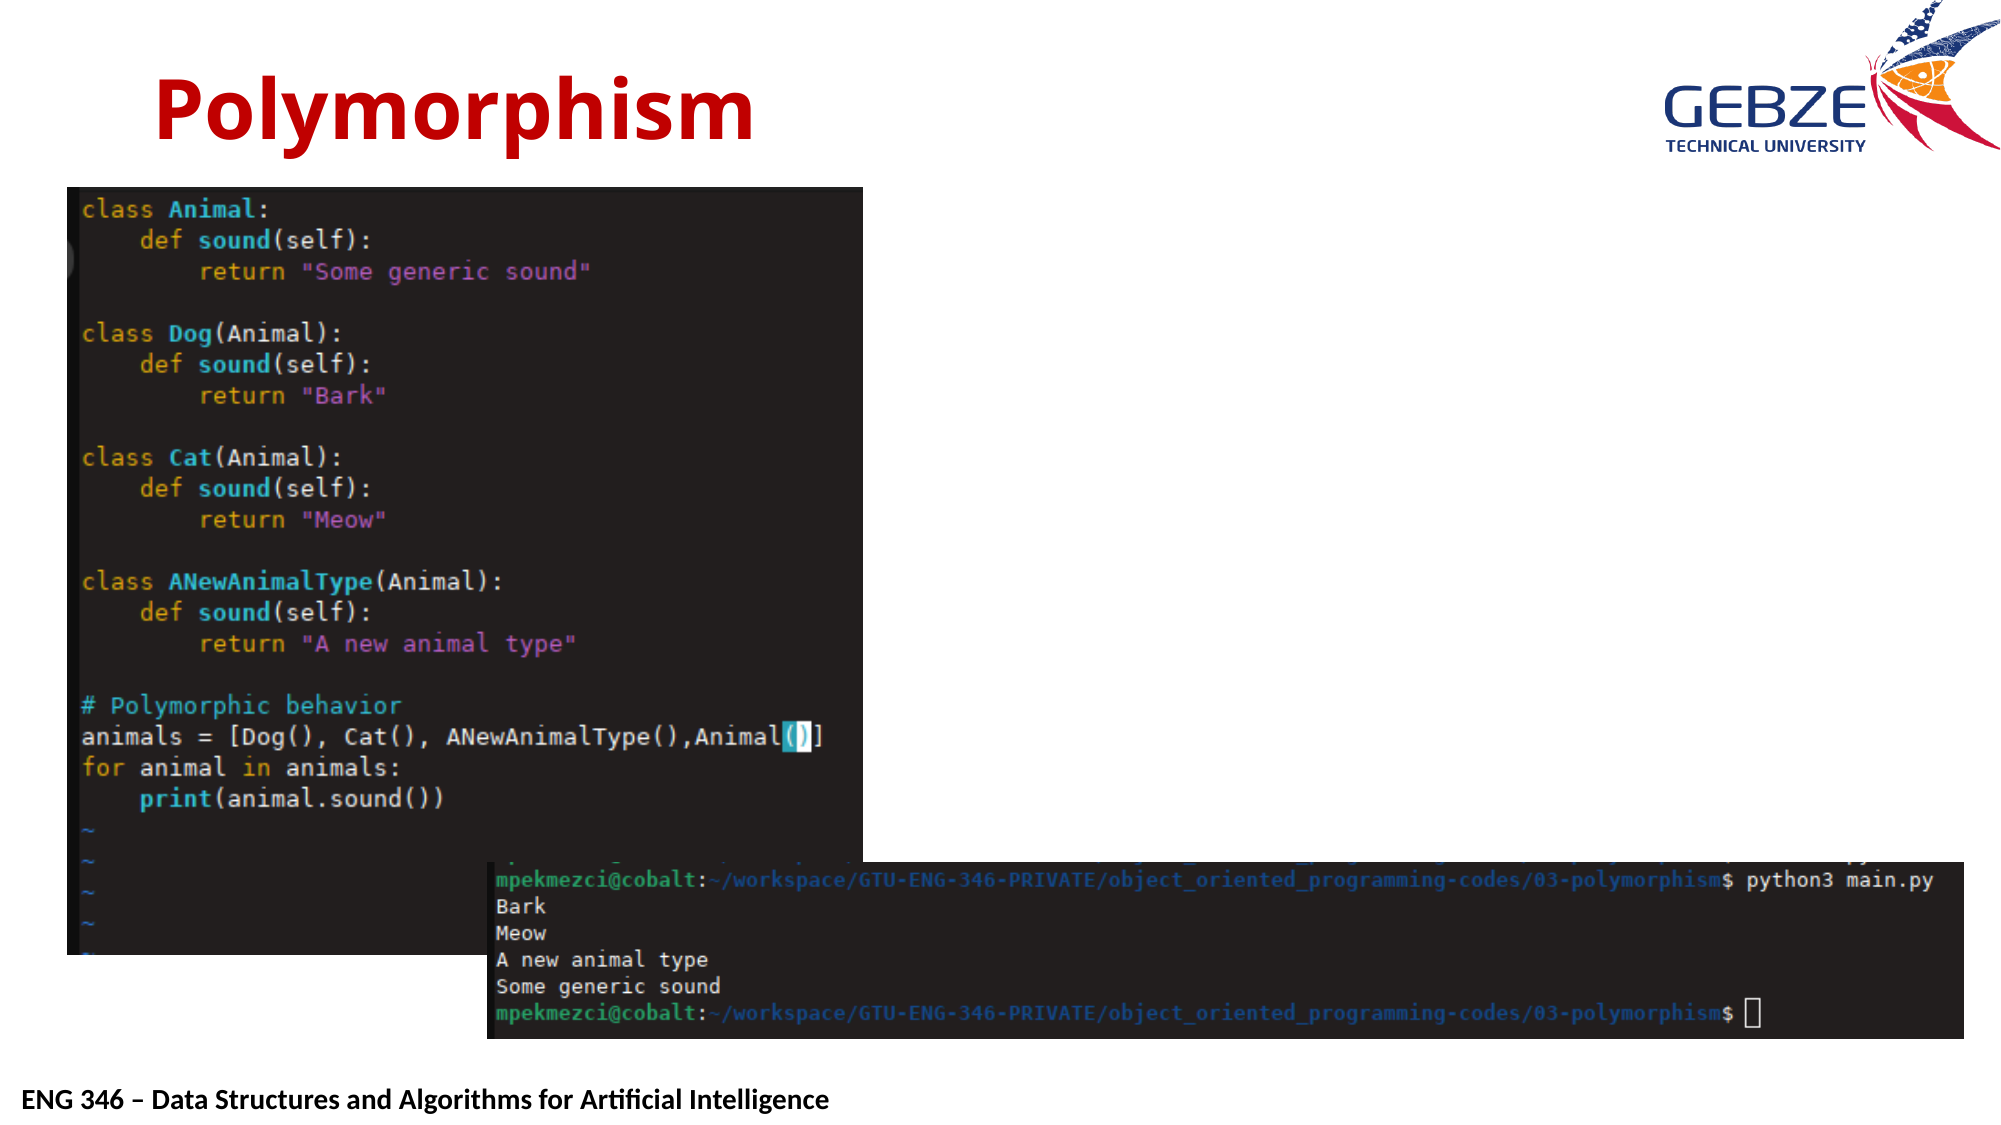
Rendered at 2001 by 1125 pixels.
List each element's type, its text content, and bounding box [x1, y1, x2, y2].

picture [67, 187, 1964, 1040]
picture [1665, 0, 2001, 152]
title Polymorphism [137, 59, 1863, 166]
